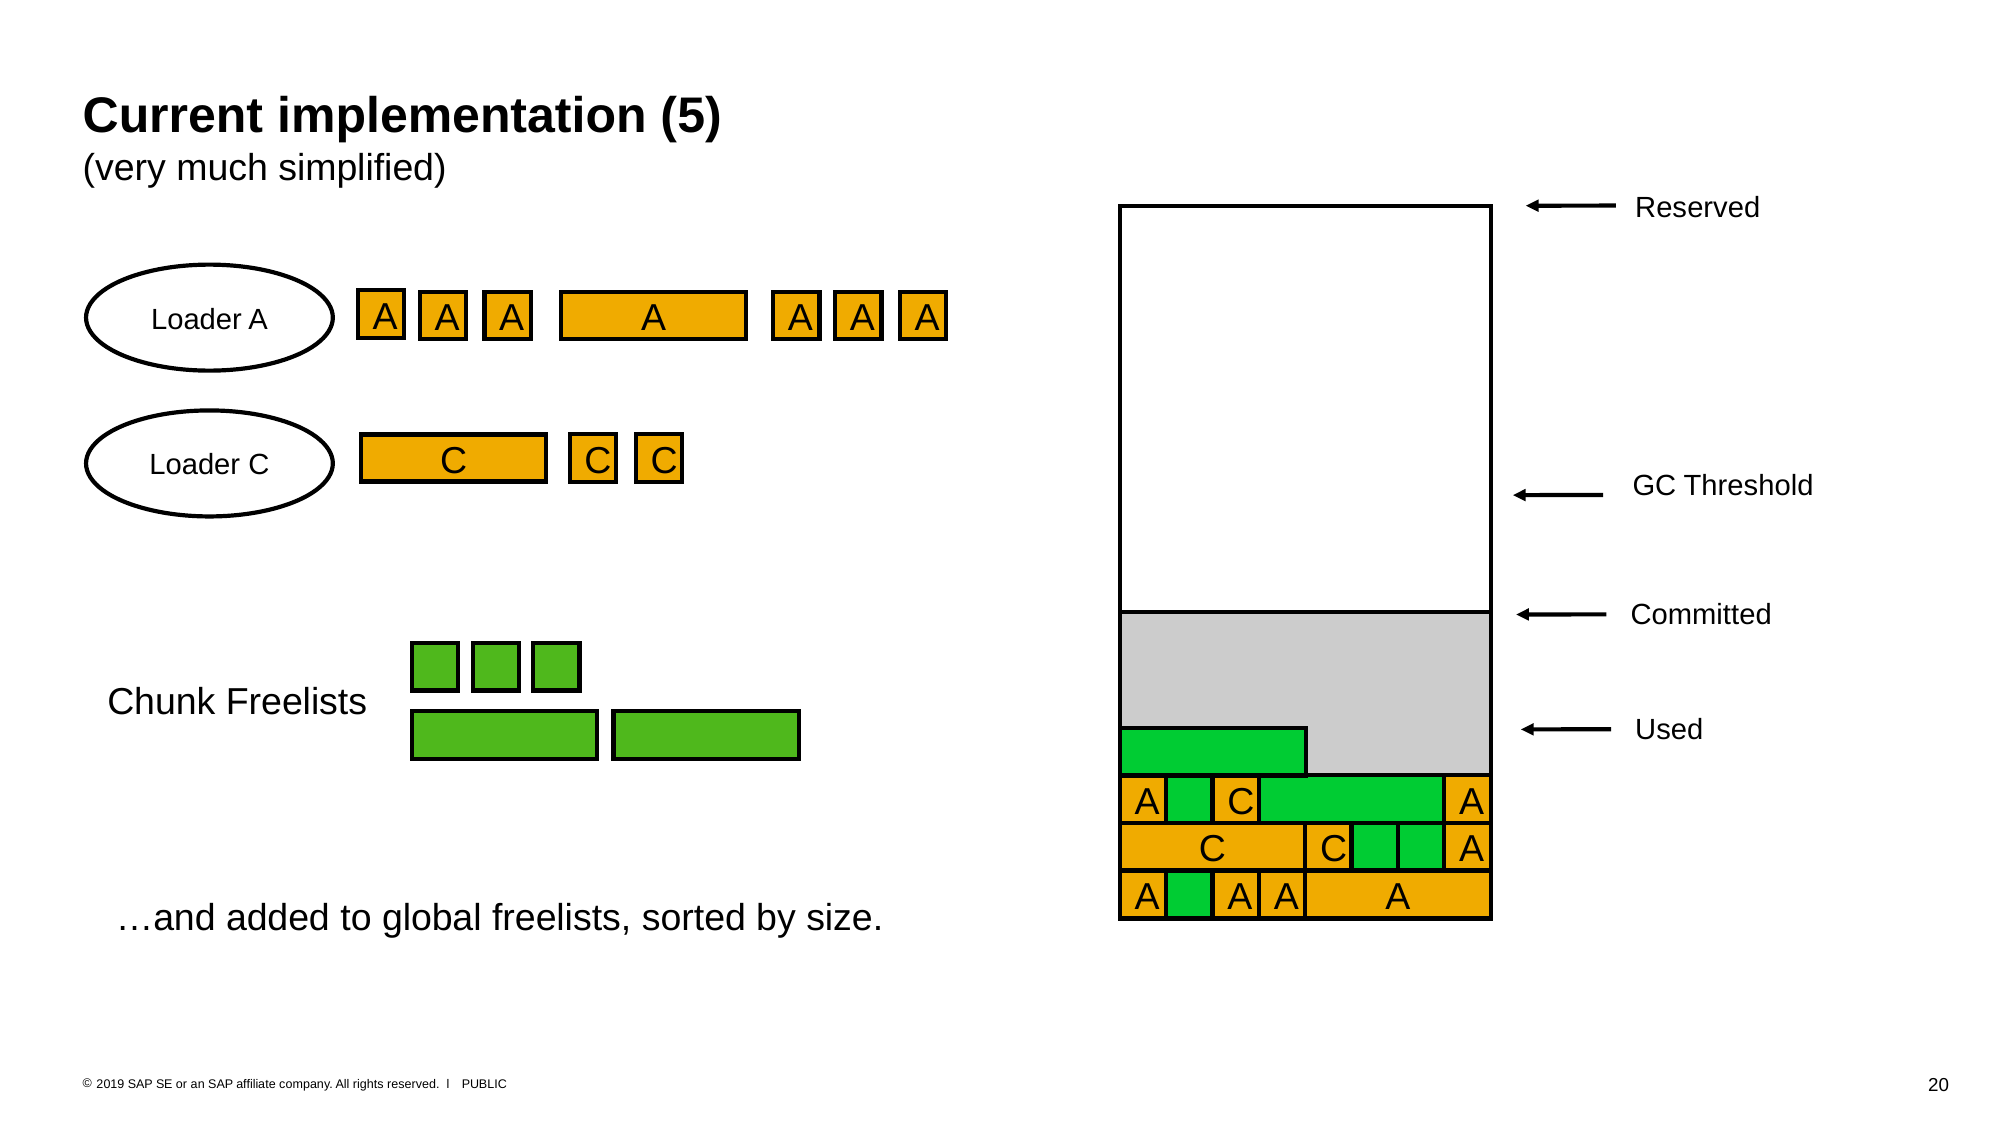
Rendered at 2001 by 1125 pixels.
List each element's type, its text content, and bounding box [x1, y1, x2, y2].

text_box GC Threshold [1632, 466, 1814, 502]
title Current implementation (5) (very much simplified) [82, 82, 1918, 189]
text_box Reserved [1635, 187, 1761, 223]
text_box C [1119, 823, 1305, 870]
text_box A [560, 291, 747, 340]
text_box [533, 642, 580, 691]
text_box A [1258, 870, 1305, 919]
text_box [1166, 870, 1212, 919]
text_box A [1119, 870, 1166, 919]
text_box Used [1635, 710, 1704, 746]
text_box Committed [1630, 595, 1773, 631]
text_box A [419, 291, 467, 340]
text_box A [1445, 775, 1491, 823]
text_box [613, 711, 799, 759]
text_box A [899, 291, 947, 340]
text_box C [569, 434, 617, 482]
text_box [411, 642, 459, 691]
text_box A [484, 291, 531, 340]
text_box A [1305, 871, 1491, 919]
text_box C [1212, 776, 1258, 823]
text_box Loader A [86, 264, 333, 371]
text_box [1119, 611, 1491, 871]
text_box Chunk Freelists [107, 676, 381, 722]
text_box A [357, 290, 405, 338]
text_box A [835, 291, 882, 340]
text_box …and added to global freelists, sorted by size. [115, 893, 1029, 939]
text_box [411, 711, 598, 759]
text_box [472, 642, 520, 691]
text_box A [1212, 870, 1258, 919]
text_box C [635, 434, 683, 482]
text_box C [361, 434, 547, 482]
text_box A [1444, 823, 1491, 871]
text_box A [773, 291, 820, 340]
text_box A [1119, 775, 1166, 823]
text_box Loader C [86, 410, 333, 517]
text_box C [1305, 823, 1351, 871]
